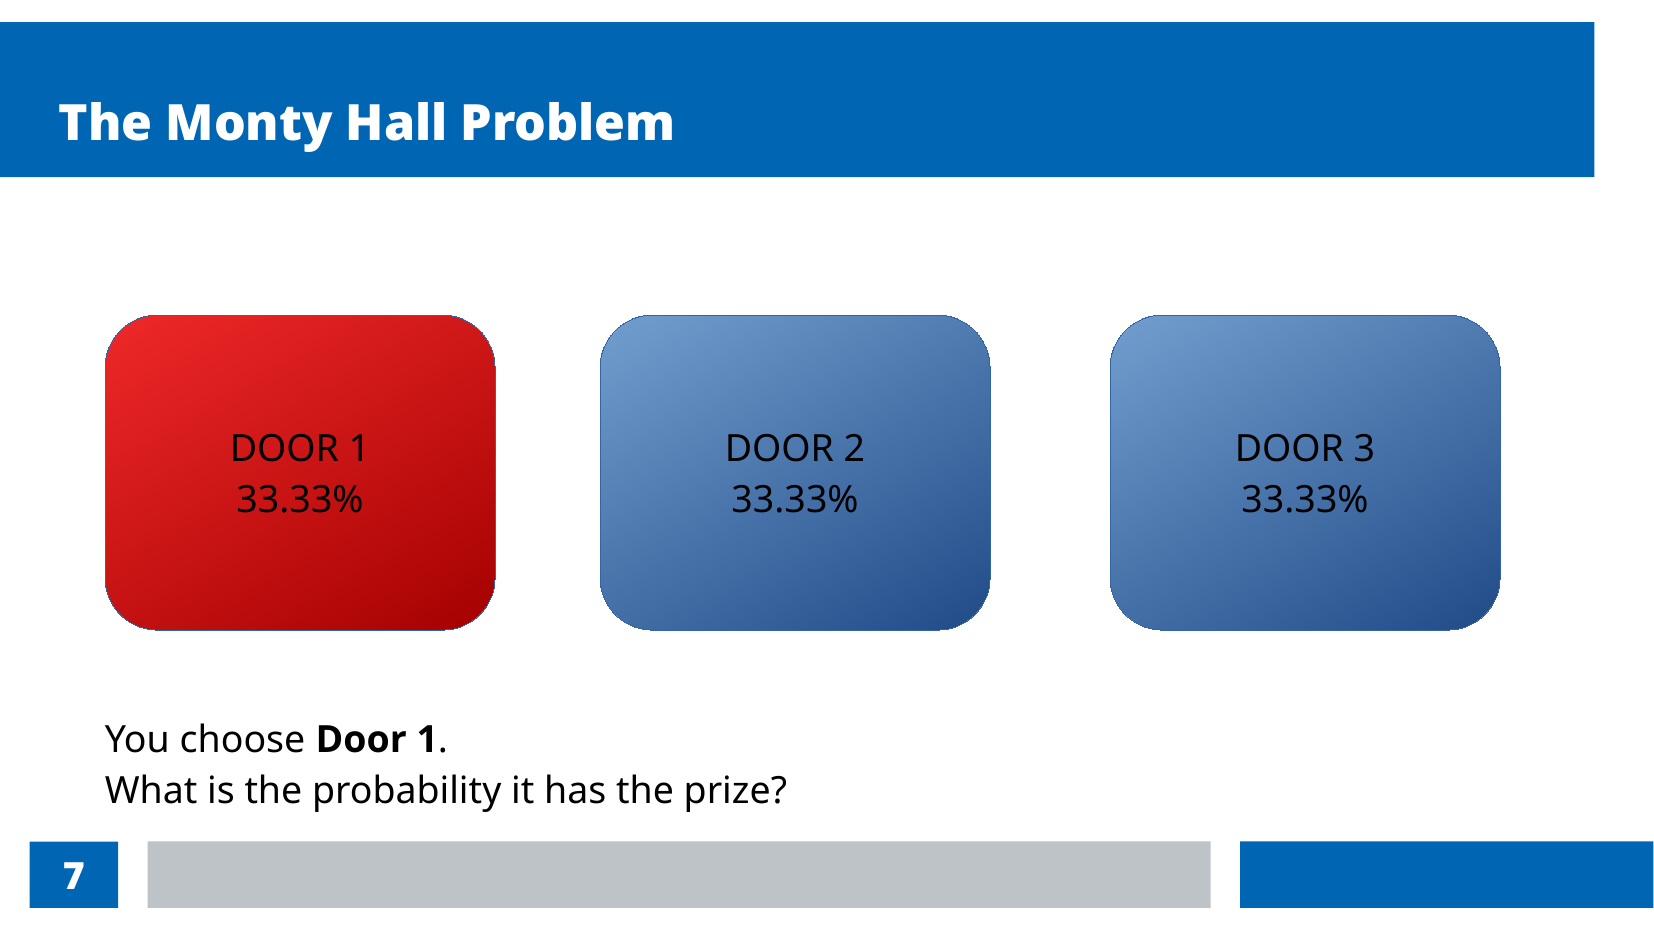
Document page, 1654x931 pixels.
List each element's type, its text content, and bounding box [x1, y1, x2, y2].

title The Monty Hall Problem [59, 44, 1595, 156]
text_box DOOR 1 33.33% [105, 315, 496, 631]
text_box DOOR 2 33.33% [600, 315, 991, 631]
text_box DOOR 3 33.33% [1110, 315, 1501, 631]
text_box You choose Door 1. What is the probability it has the prize? [90, 705, 961, 841]
